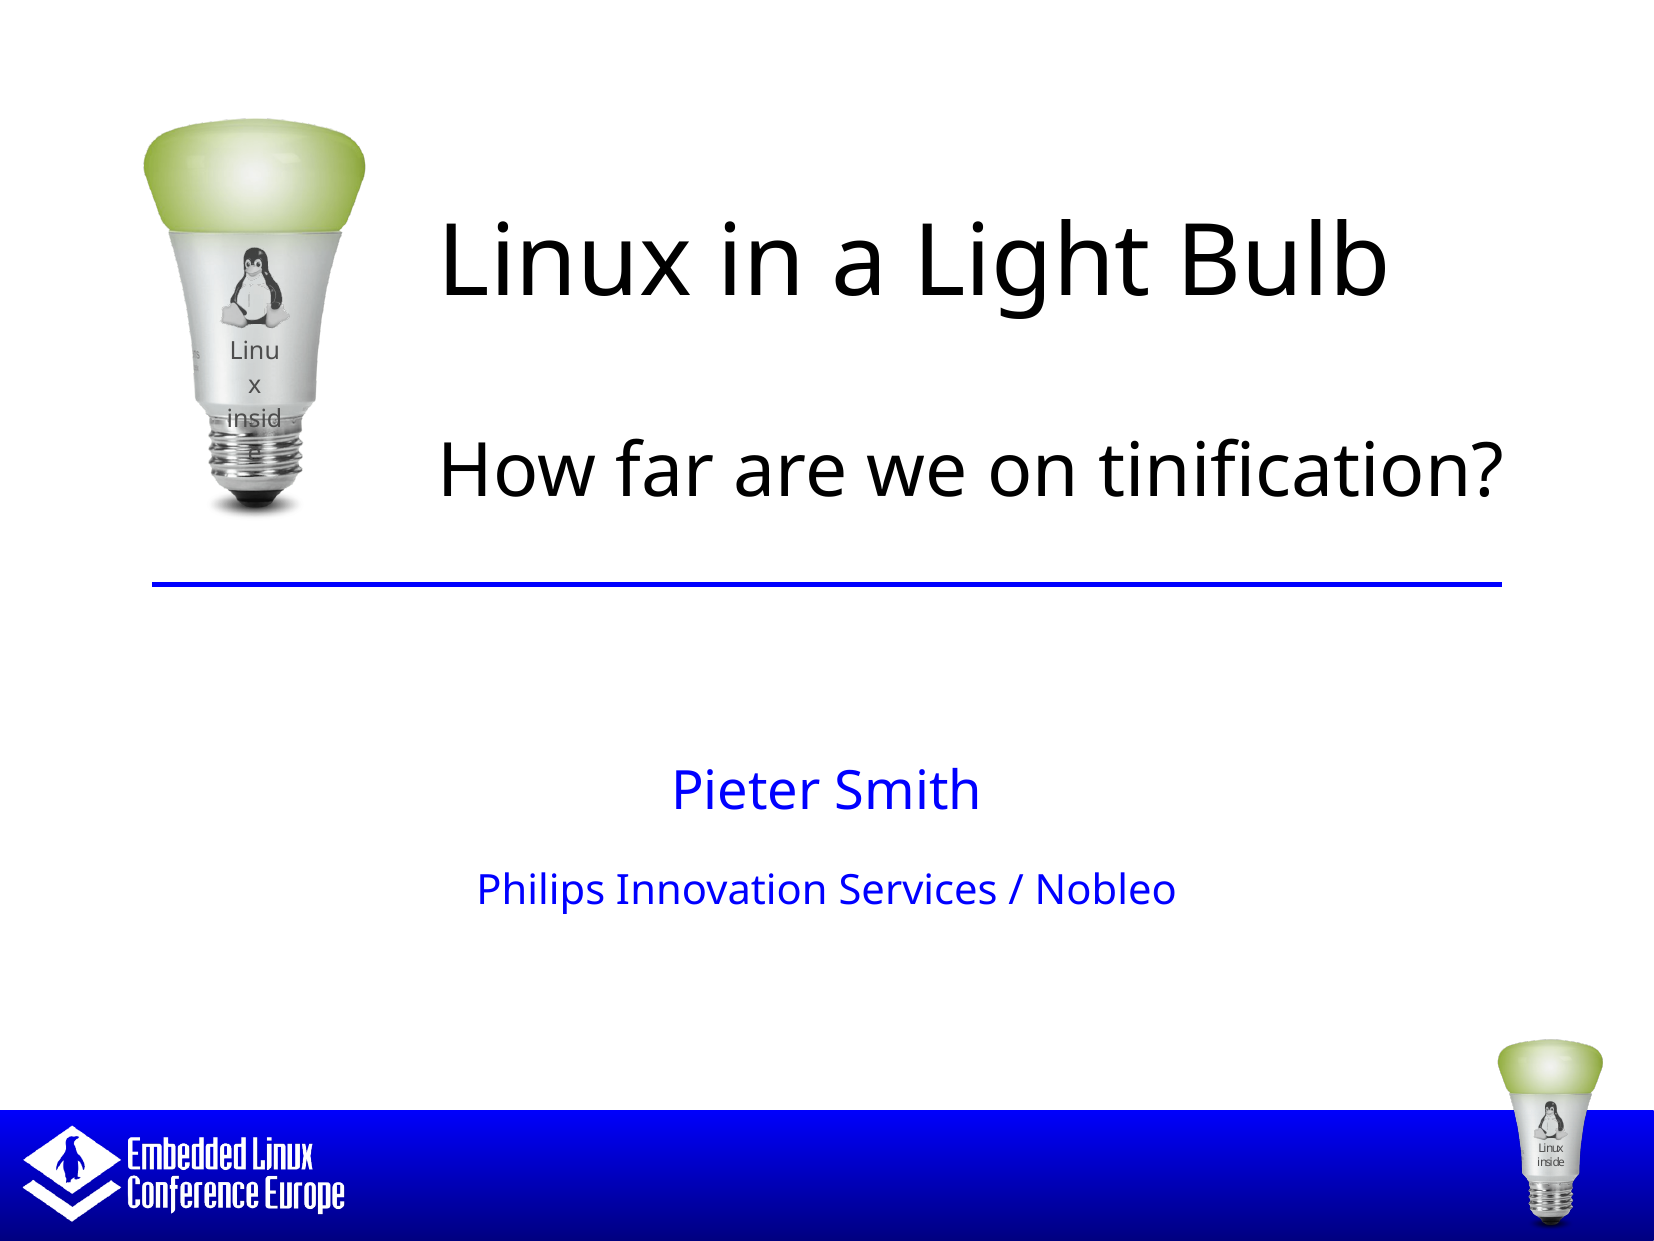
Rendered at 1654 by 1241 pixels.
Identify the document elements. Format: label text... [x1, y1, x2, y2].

picture [22, 90, 473, 541]
picture [18, 1120, 349, 1226]
title Linux in a Light Bulb How far are we on tinification? [473, 192, 1561, 516]
subtitle Pieter Smith Philips Innovation Services / Nobleo [363, 711, 1290, 957]
text_box Linux inside [211, 325, 302, 397]
